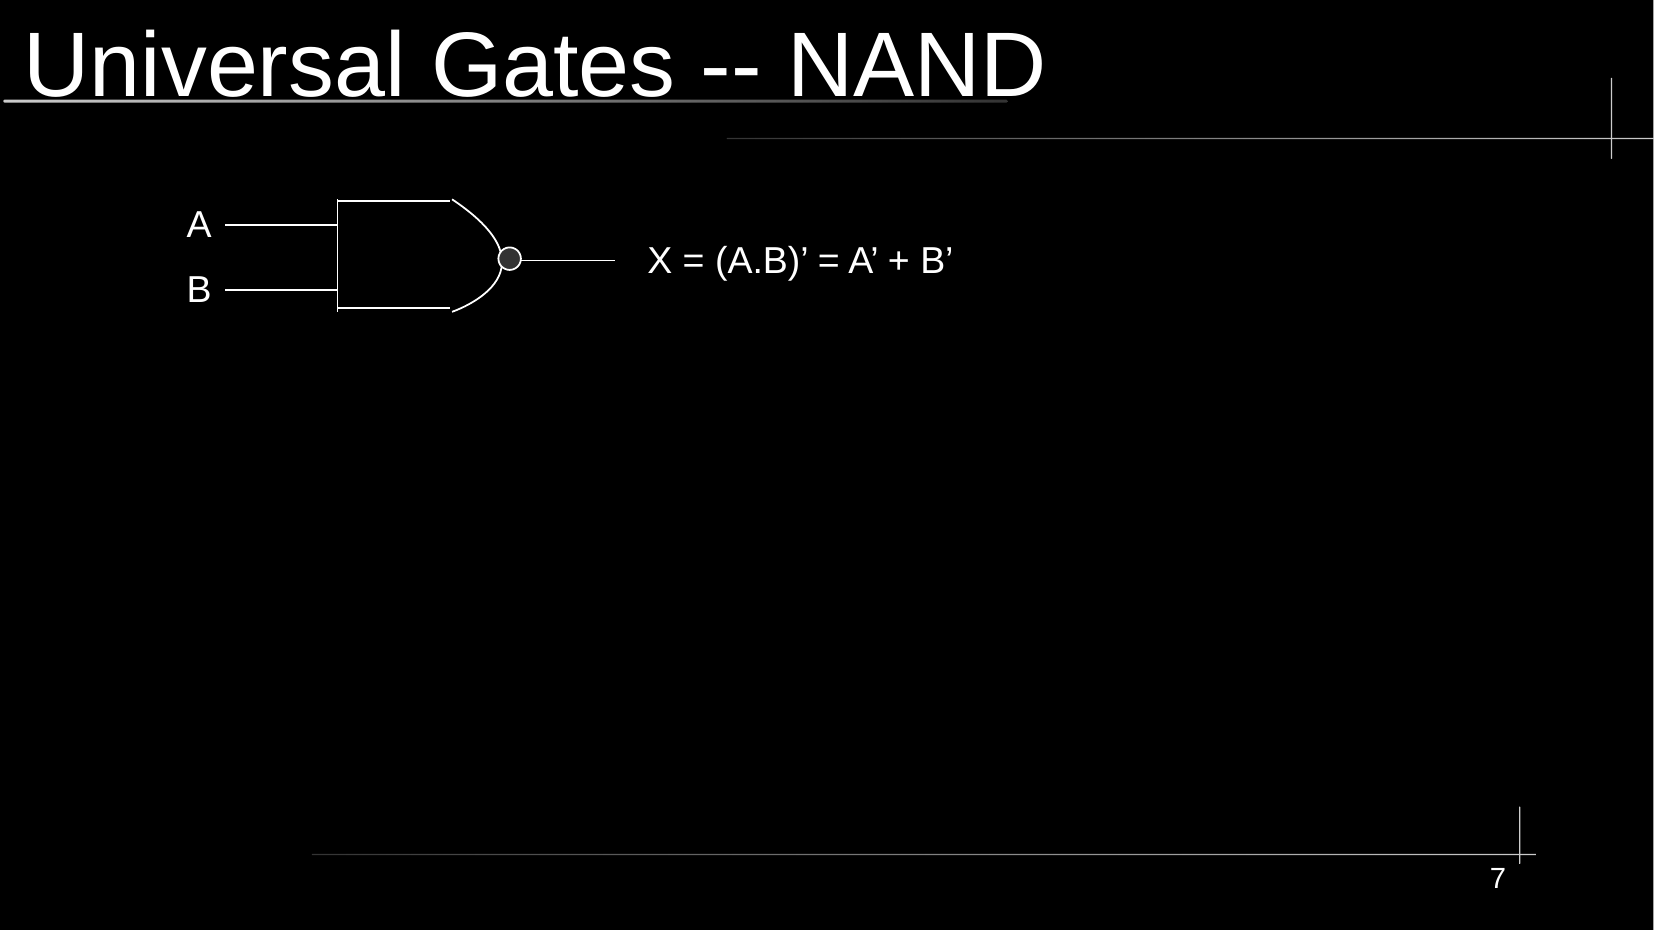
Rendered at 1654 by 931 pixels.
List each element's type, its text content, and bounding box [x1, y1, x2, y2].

text_box A [171, 196, 227, 254]
text_box [498, 247, 521, 270]
text_box B [171, 261, 227, 319]
text_box X = (A.B)’ = A’ + B’ [632, 231, 969, 289]
title Universal Gates -- NAND [23, 11, 1589, 119]
